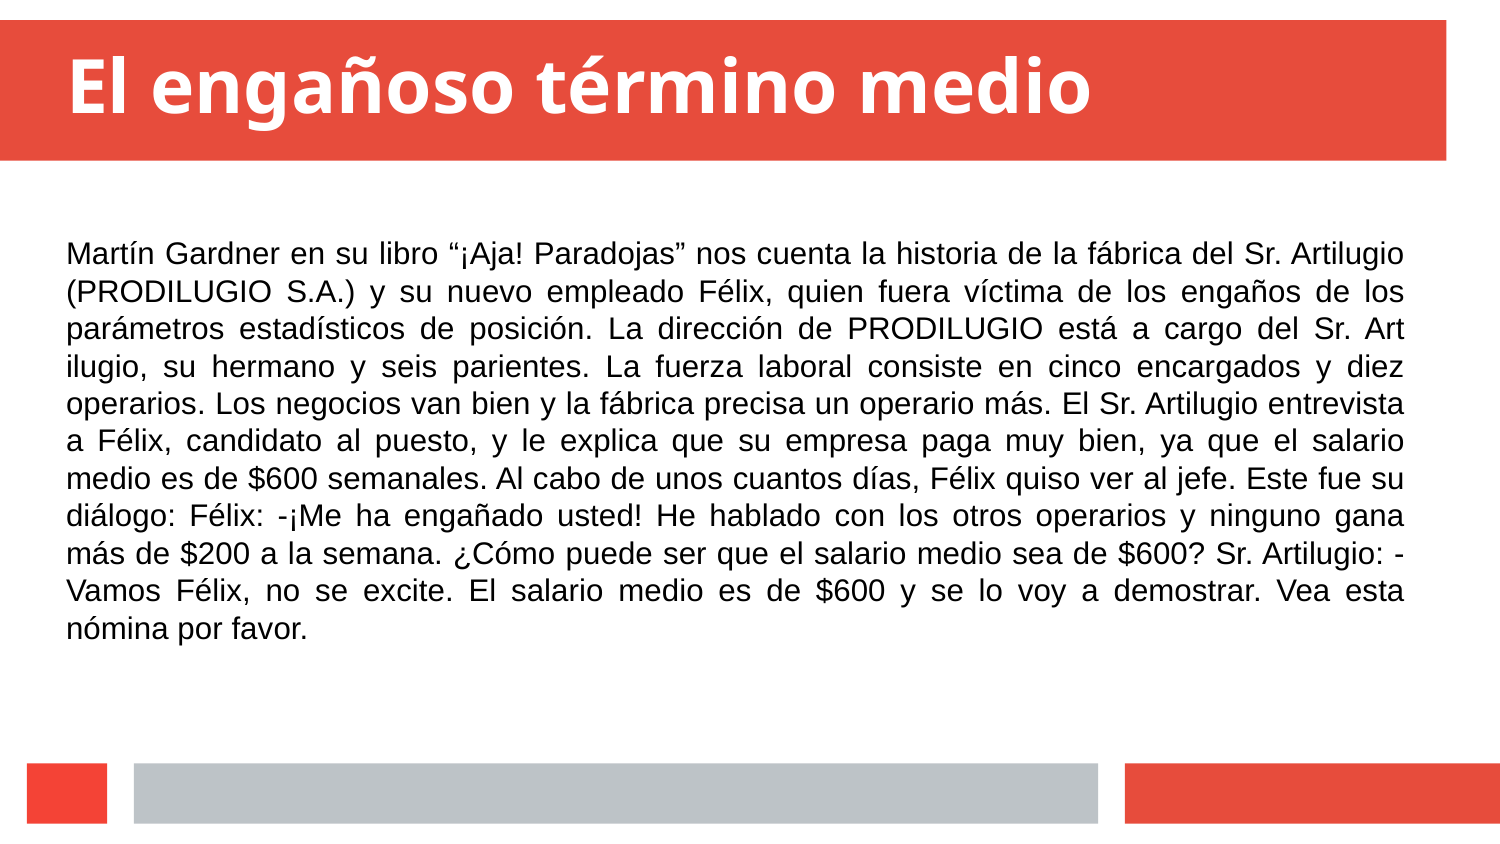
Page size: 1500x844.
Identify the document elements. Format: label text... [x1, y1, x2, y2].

subtitle Martín Gardner en su libro “¡Aja! Paradojas” nos cuenta la historia de la fábrica del Sr. Artilugio (PRODILUGIO S.A.) y su nuevo empleado Félix, quien fuera víctima de los engaños de los parámetros estadísticos de posición. La dirección de PRODILUGIO está a cargo del Sr. Art ilugio, su hermano y seis parientes. La fuerza laboral consiste en cinco encargados y diez operarios. Los negocios van bien y la fábrica precisa un operario más. El Sr. Artilugio entrevista a Félix, candidato al puesto, y le explica que su empresa paga muy bien, ya que el salario medio es de $600 semanales. Al cabo de unos cuantos días, Félix quiso ver al jefe. Este fue su diálogo: Félix: -¡Me ha engañado usted! He hablado con los otros operarios y ninguno gana más de $200 a la semana. ¿Cómo puede ser que el salario medio sea de $600? Sr. Artilugio: -Vamos Félix, no se excite. El salario medio es de $600 y se lo voy a demostrar. Vea esta nómina por favor. [53, 220, 1420, 744]
title El engañoso término medio [53, 40, 1447, 141]
